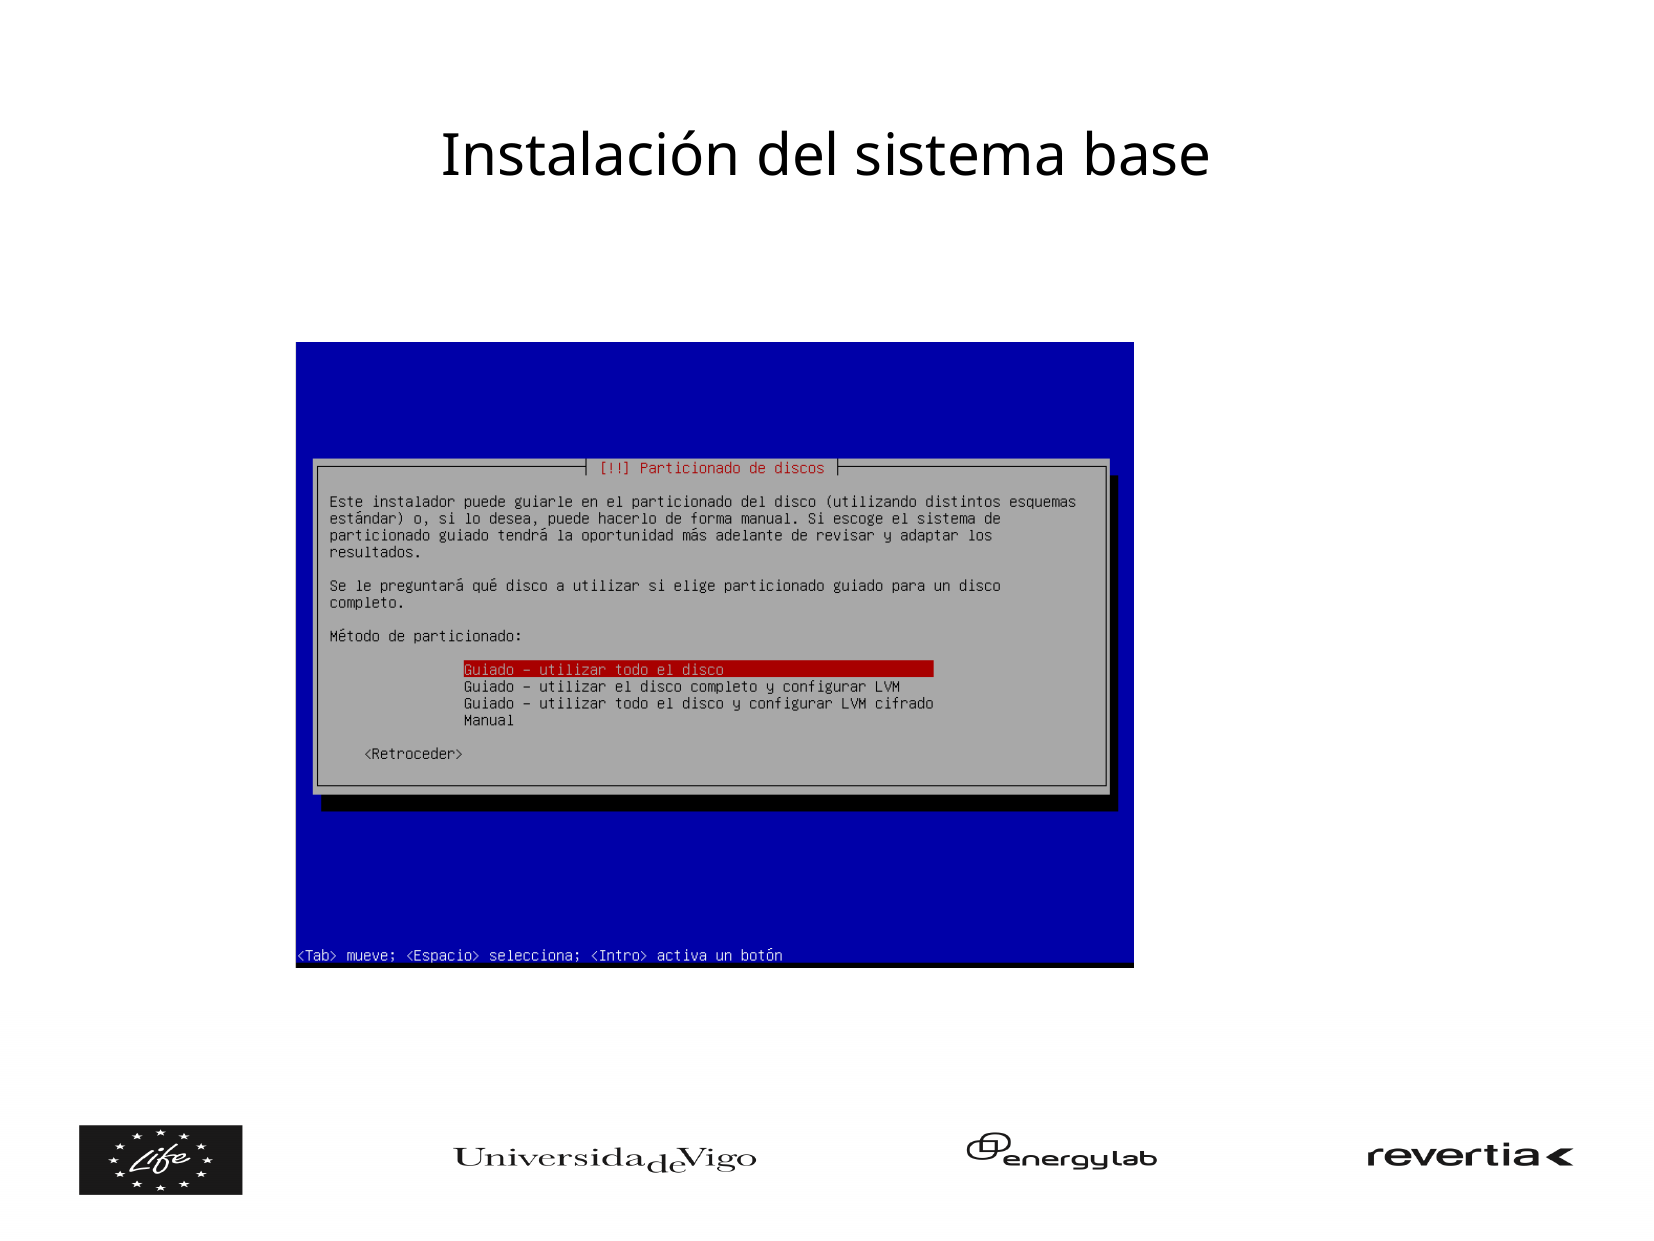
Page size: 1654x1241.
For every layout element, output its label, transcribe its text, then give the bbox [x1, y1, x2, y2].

picture [295, 342, 1134, 968]
title Instalación del sistema base [82, 49, 1571, 257]
picture [0, 1009, 1654, 1241]
